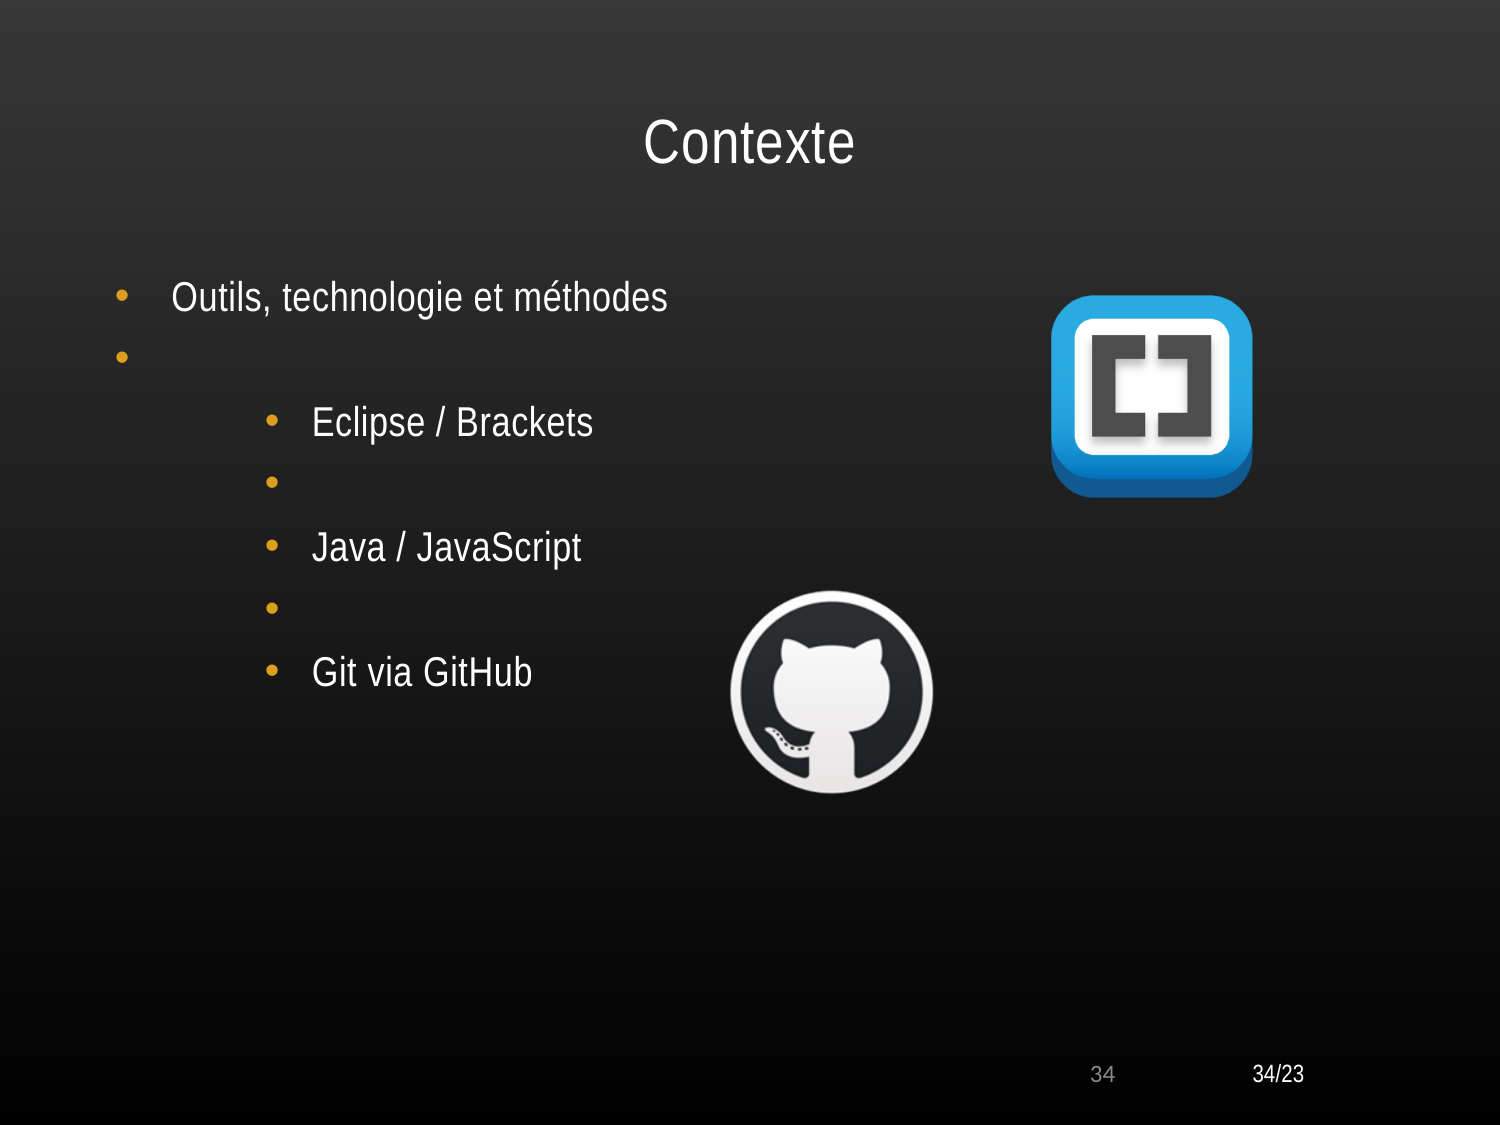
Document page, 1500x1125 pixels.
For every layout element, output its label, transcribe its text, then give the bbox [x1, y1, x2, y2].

list Outils, technologie et méthodes Eclipse / Brackets Java / JavaScript Git via GitHub [99, 262, 1400, 938]
text_box <numéro>/23 [1237, 1042, 1401, 1103]
picture [1045, 290, 1258, 504]
picture [726, 586, 939, 799]
title Contexte [99, 45, 1400, 233]
